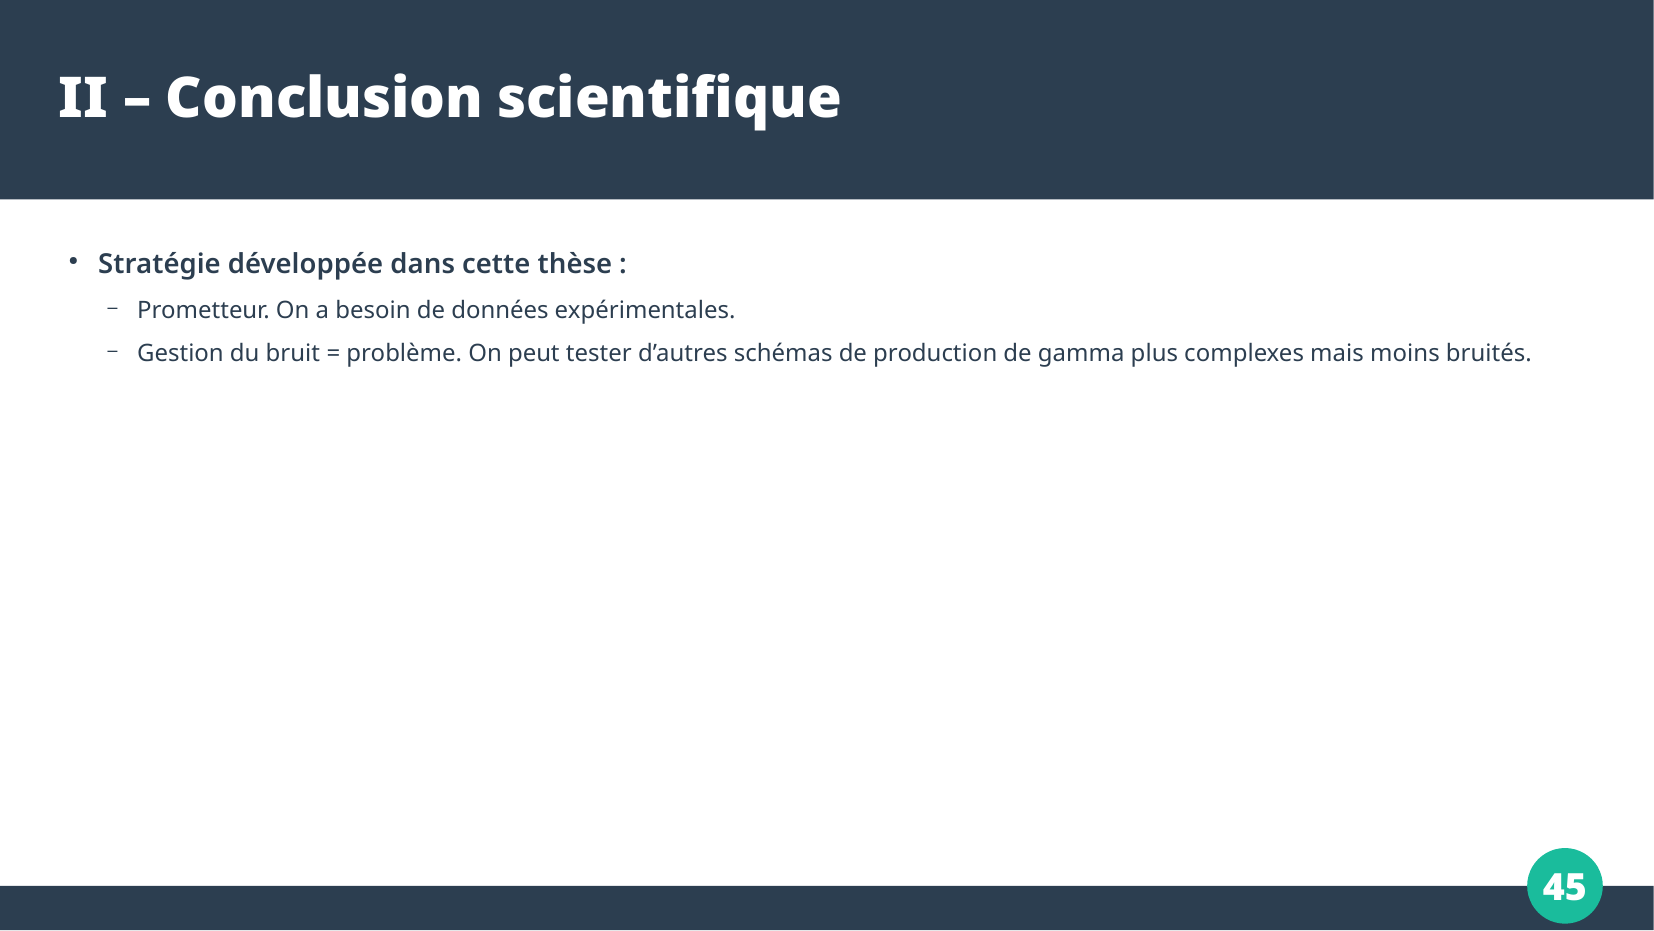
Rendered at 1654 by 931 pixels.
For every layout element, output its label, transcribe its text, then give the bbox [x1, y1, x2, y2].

list Stratégie développée dans cette thèse : Prometteur. On a besoin de données expérimentales. Gestion du bruit = problème. On peut tester d’autres schémas de production de gamma plus complexes mais moins bruités. [59, 243, 1595, 398]
title II – Conclusion scientifique [59, 37, 1595, 155]
